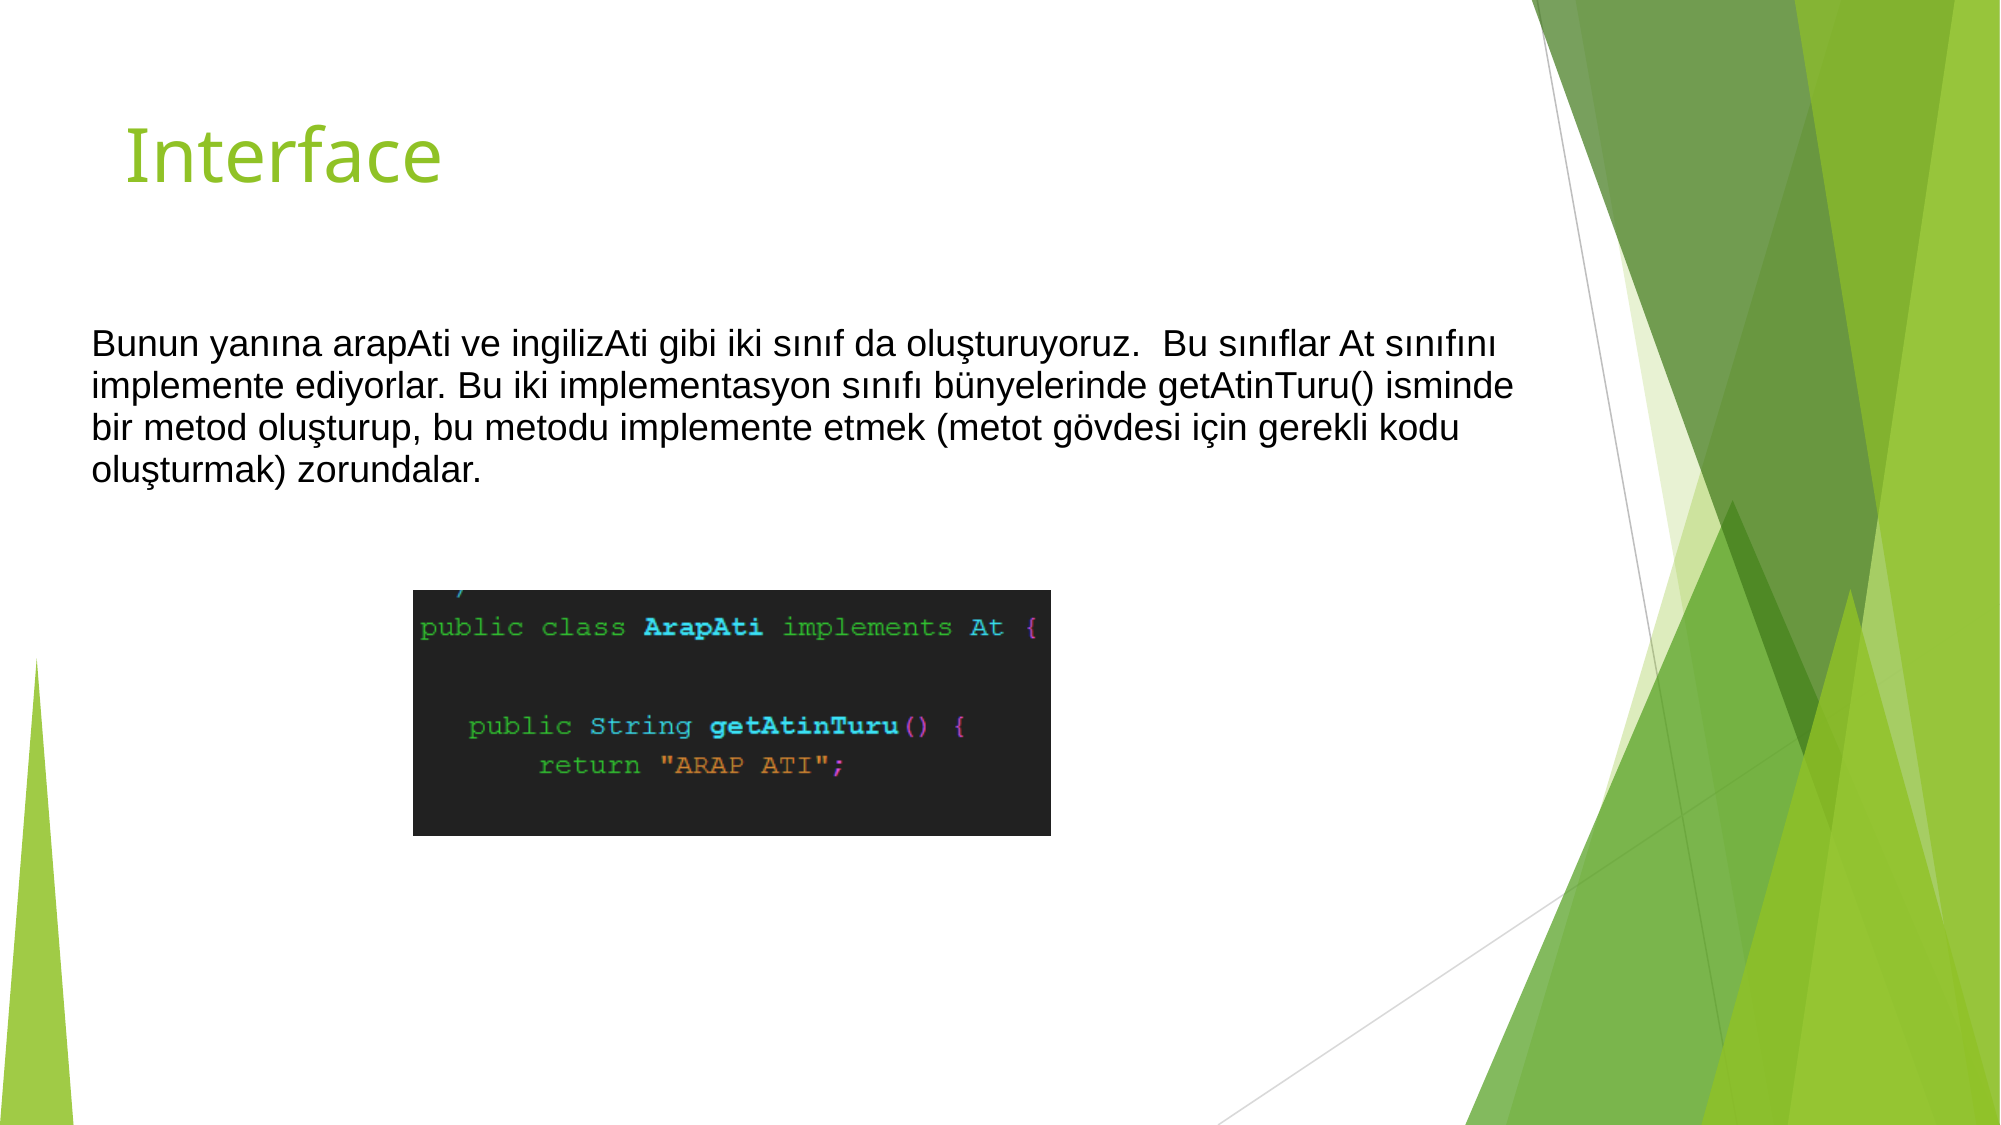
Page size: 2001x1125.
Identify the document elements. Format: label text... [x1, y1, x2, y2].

picture [413, 590, 1051, 836]
title Interface [111, 99, 1522, 200]
text_box [59, 163, 1719, 791]
text_box Bunun yanına arapAti ve ingilizAti gibi iki sınıf da oluşturuyoruz. Bu sınıflar At sınıfını implemente ediyorlar. Bu iki implementasyon sınıfı bünyelerinde getAtinTuru() isminde bir metod oluşturup, bu metodu implemente etmek (metot gövdesi için gerekli kodu oluşturmak) zorundalar. [76, 314, 1554, 650]
